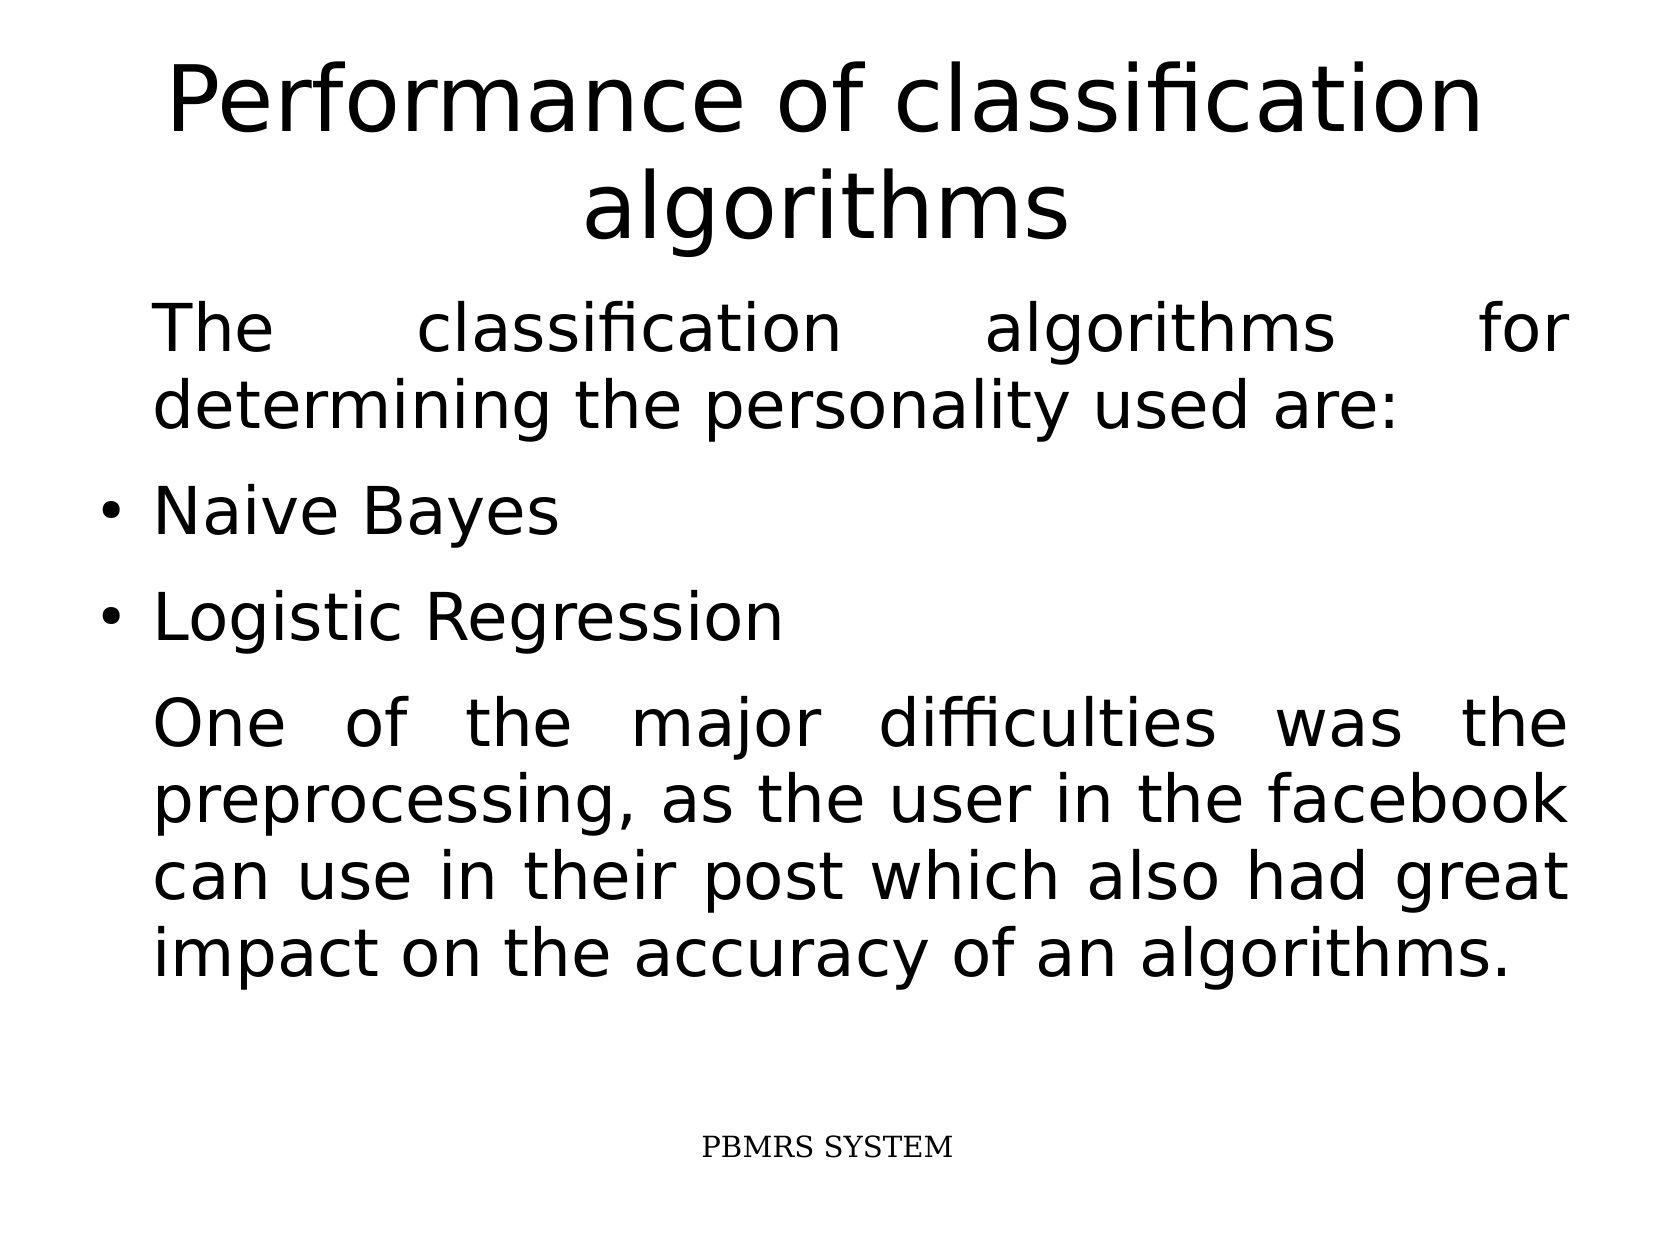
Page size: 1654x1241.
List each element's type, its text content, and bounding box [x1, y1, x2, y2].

list The classification algorithms for determining the personality used are: Naive Bayes Logistic Regression One of the major difficulties was the preprocessing, as the user in the facebook can use in their post which also had great impact on the accuracy of an algorithms. [82, 290, 1571, 1010]
title Performance of classification algorithms [82, 46, 1571, 260]
